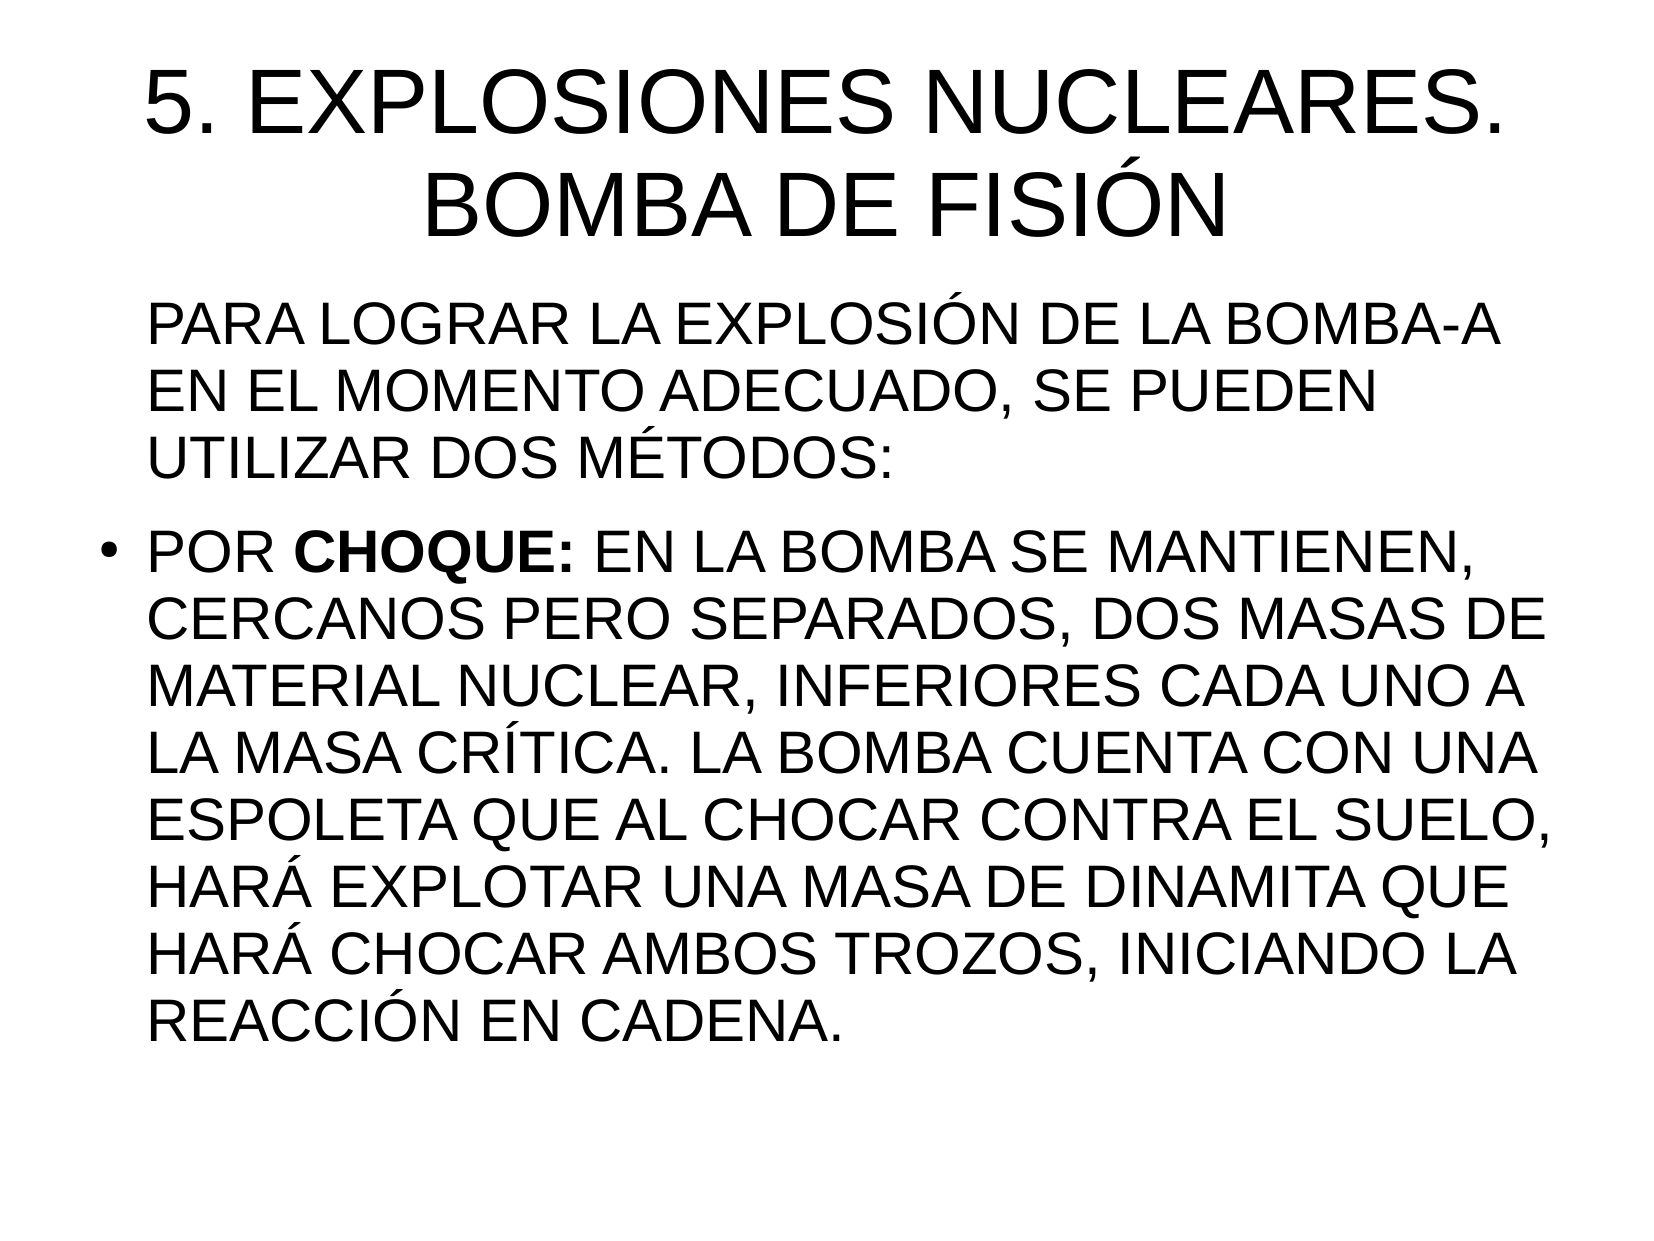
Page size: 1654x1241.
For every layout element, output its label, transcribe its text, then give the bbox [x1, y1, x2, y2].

list PARA LOGRAR LA EXPLOSIÓN DE LA BOMBA-A EN EL MOMENTO ADECUADO, SE PUEDEN UTILIZAR DOS MÉTODOS: POR CHOQUE: EN LA BOMBA SE MANTIENEN, CERCANOS PERO SEPARADOS, DOS MASAS DE MATERIAL NUCLEAR, INFERIORES CADA UNO A LA MASA CRÍTICA. LA BOMBA CUENTA CON UNA ESPOLETA QUE AL CHOCAR CONTRA EL SUELO, HARÁ EXPLOTAR UNA MASA DE DINAMITA QUE HARÁ CHOCAR AMBOS TROZOS, INICIANDO LA REACCIÓN EN CADENA. [82, 290, 1571, 1109]
title 5. EXPLOSIONES NUCLEARES. BOMBA DE FISIÓN [82, 50, 1571, 256]
